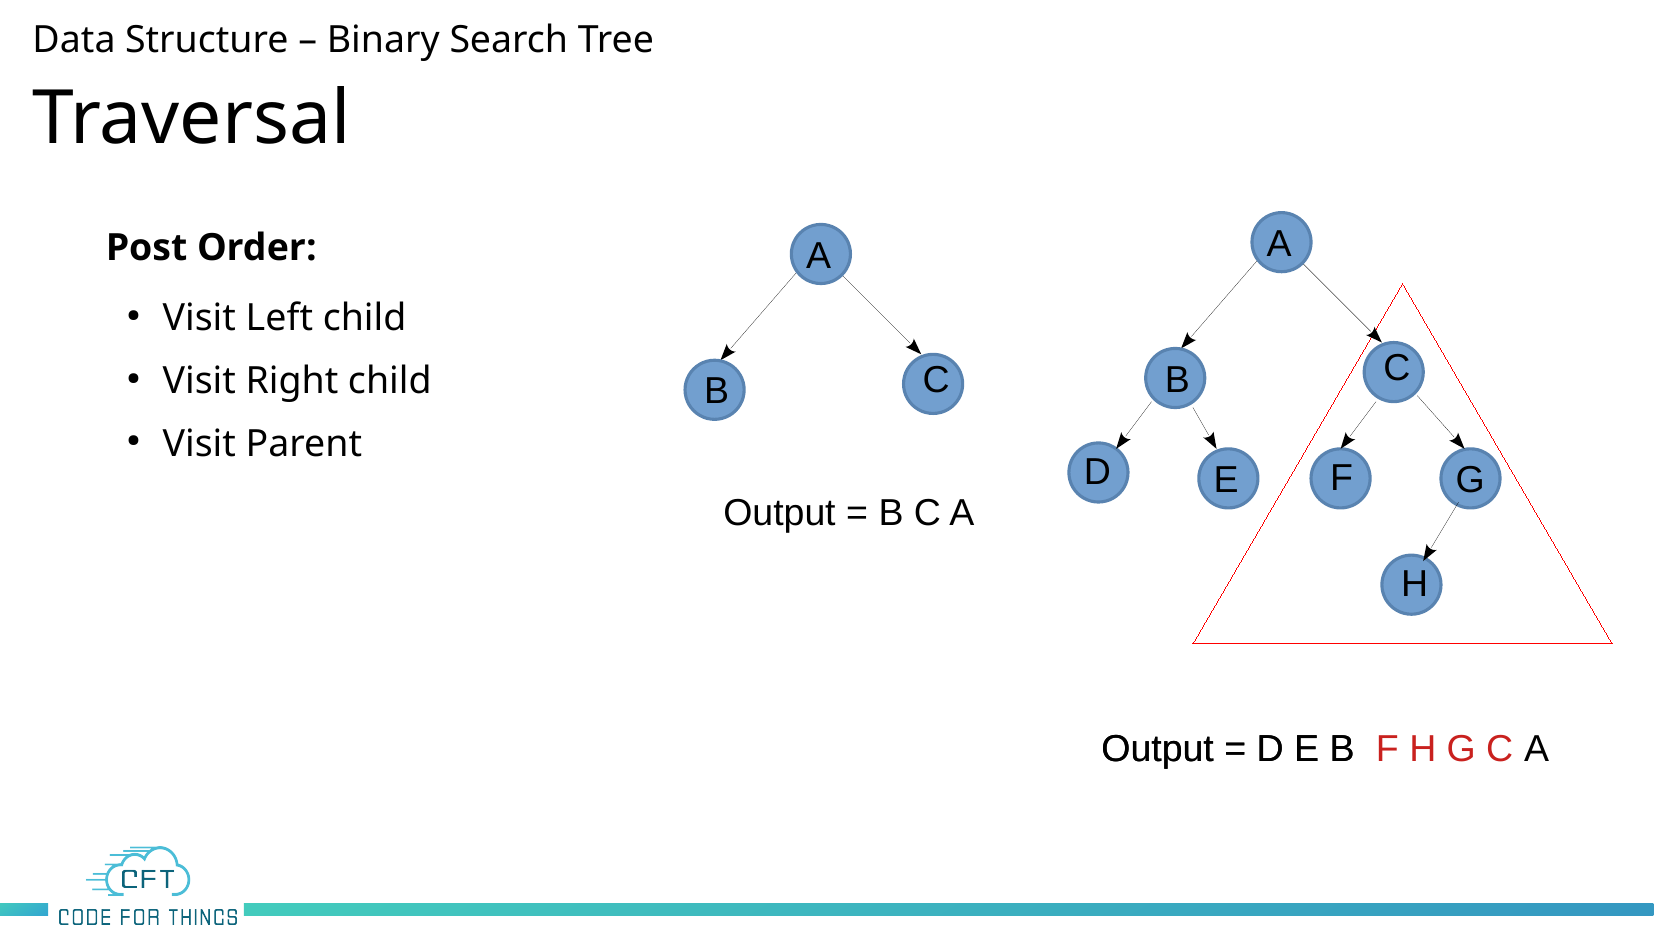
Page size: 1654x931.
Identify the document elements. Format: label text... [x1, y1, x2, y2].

text_box H [1386, 555, 1441, 612]
text_box B [1150, 350, 1205, 408]
text_box [1254, 463, 1258, 494]
text_box F [1315, 448, 1371, 506]
text_box C [907, 350, 963, 408]
text_box [916, 408, 951, 414]
text_box Output = B C A [708, 484, 990, 542]
text_box B [689, 362, 745, 420]
text_box [1145, 362, 1150, 394]
title Data Structure – Binary Search Tree Traversal [32, 12, 1184, 166]
text_box Visit Left child Visit Right child Visit Parent [112, 283, 550, 453]
text_box [1192, 283, 1613, 644]
text_box Output = D E B F H G C A [1086, 720, 1607, 778]
text_box [903, 370, 907, 398]
text_box A [1251, 214, 1307, 272]
text_box [685, 374, 689, 405]
text_box [1124, 457, 1129, 488]
text_box [846, 238, 851, 270]
text_box Post Order: [91, 212, 461, 271]
text_box C [1368, 338, 1424, 396]
text_box E [1198, 451, 1254, 508]
text_box D [1068, 442, 1124, 500]
text_box A [791, 226, 846, 284]
picture [59, 846, 237, 925]
text_box G [1440, 451, 1496, 508]
text_box [1307, 227, 1312, 258]
